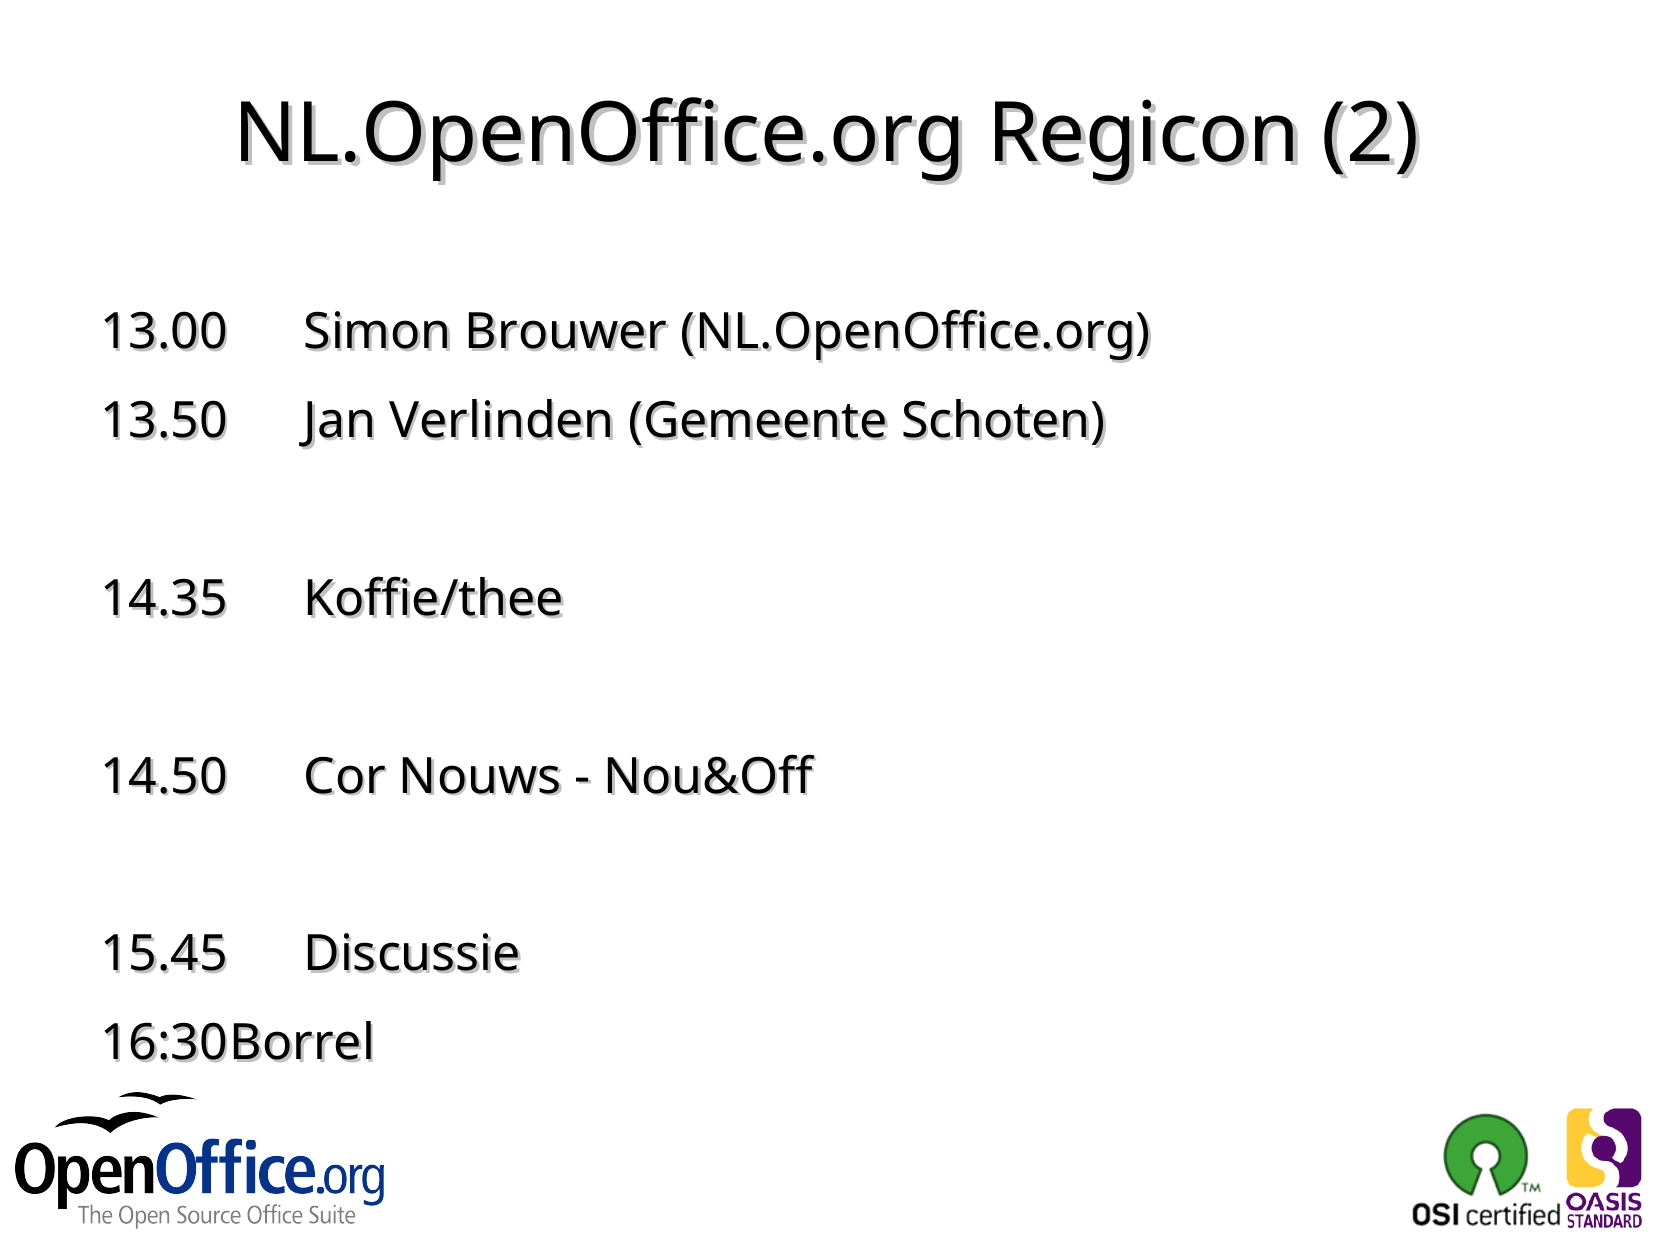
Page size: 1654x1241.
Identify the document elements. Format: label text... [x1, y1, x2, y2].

picture [15, 1092, 384, 1229]
list 13.00 Simon Brouwer (NL.OpenOffice.org) 13.50 Jan Verlinden (Gemeente Schoten) 14.35 Koffie/thee 14.50 Cor Nouws - Nou&Off 15.45 Discussie 16:30 Borrel [82, 295, 1571, 1069]
title NL.OpenOffice.org Regicon (2) [82, 49, 1571, 207]
picture [1405, 1102, 1654, 1238]
